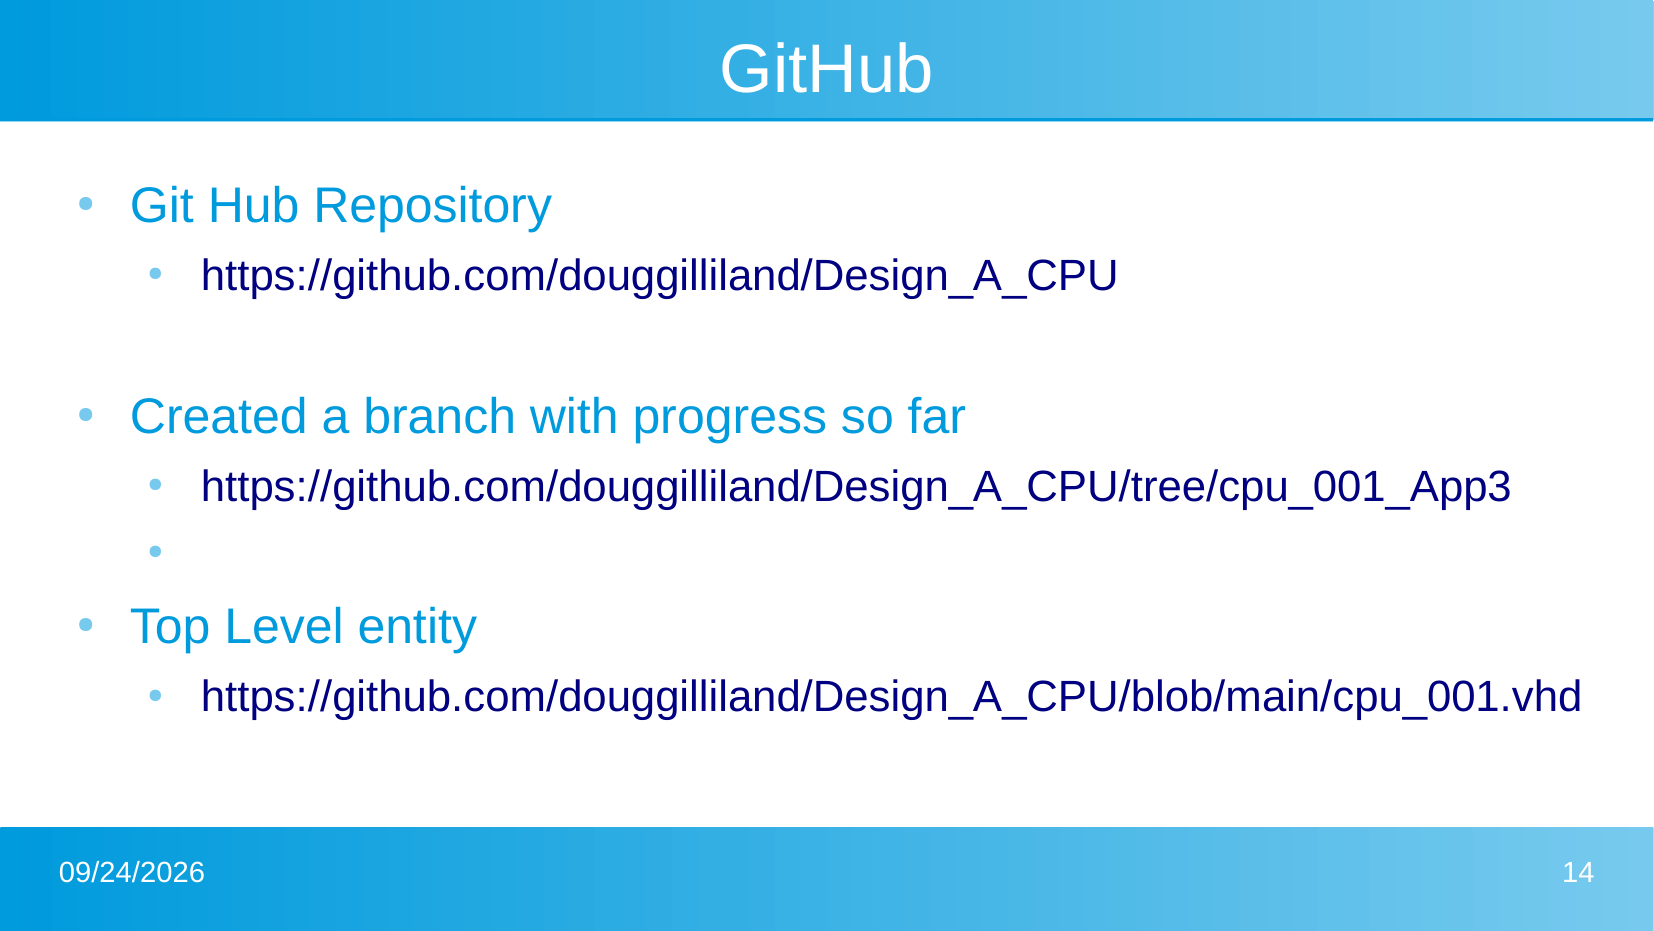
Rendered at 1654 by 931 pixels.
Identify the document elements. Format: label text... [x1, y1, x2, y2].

list Git Hub Repository https://github.com/douggilliland/Design_A_CPU Created a branch with progress so far https://github.com/douggilliland/Design_A_CPU/tree/cpu_001_App3 Top Level entity https://github.com/douggilliland/Design_A_CPU/blob/main/cpu_001.vhd [59, 177, 1595, 768]
title GitHub [59, 29, 1595, 108]
